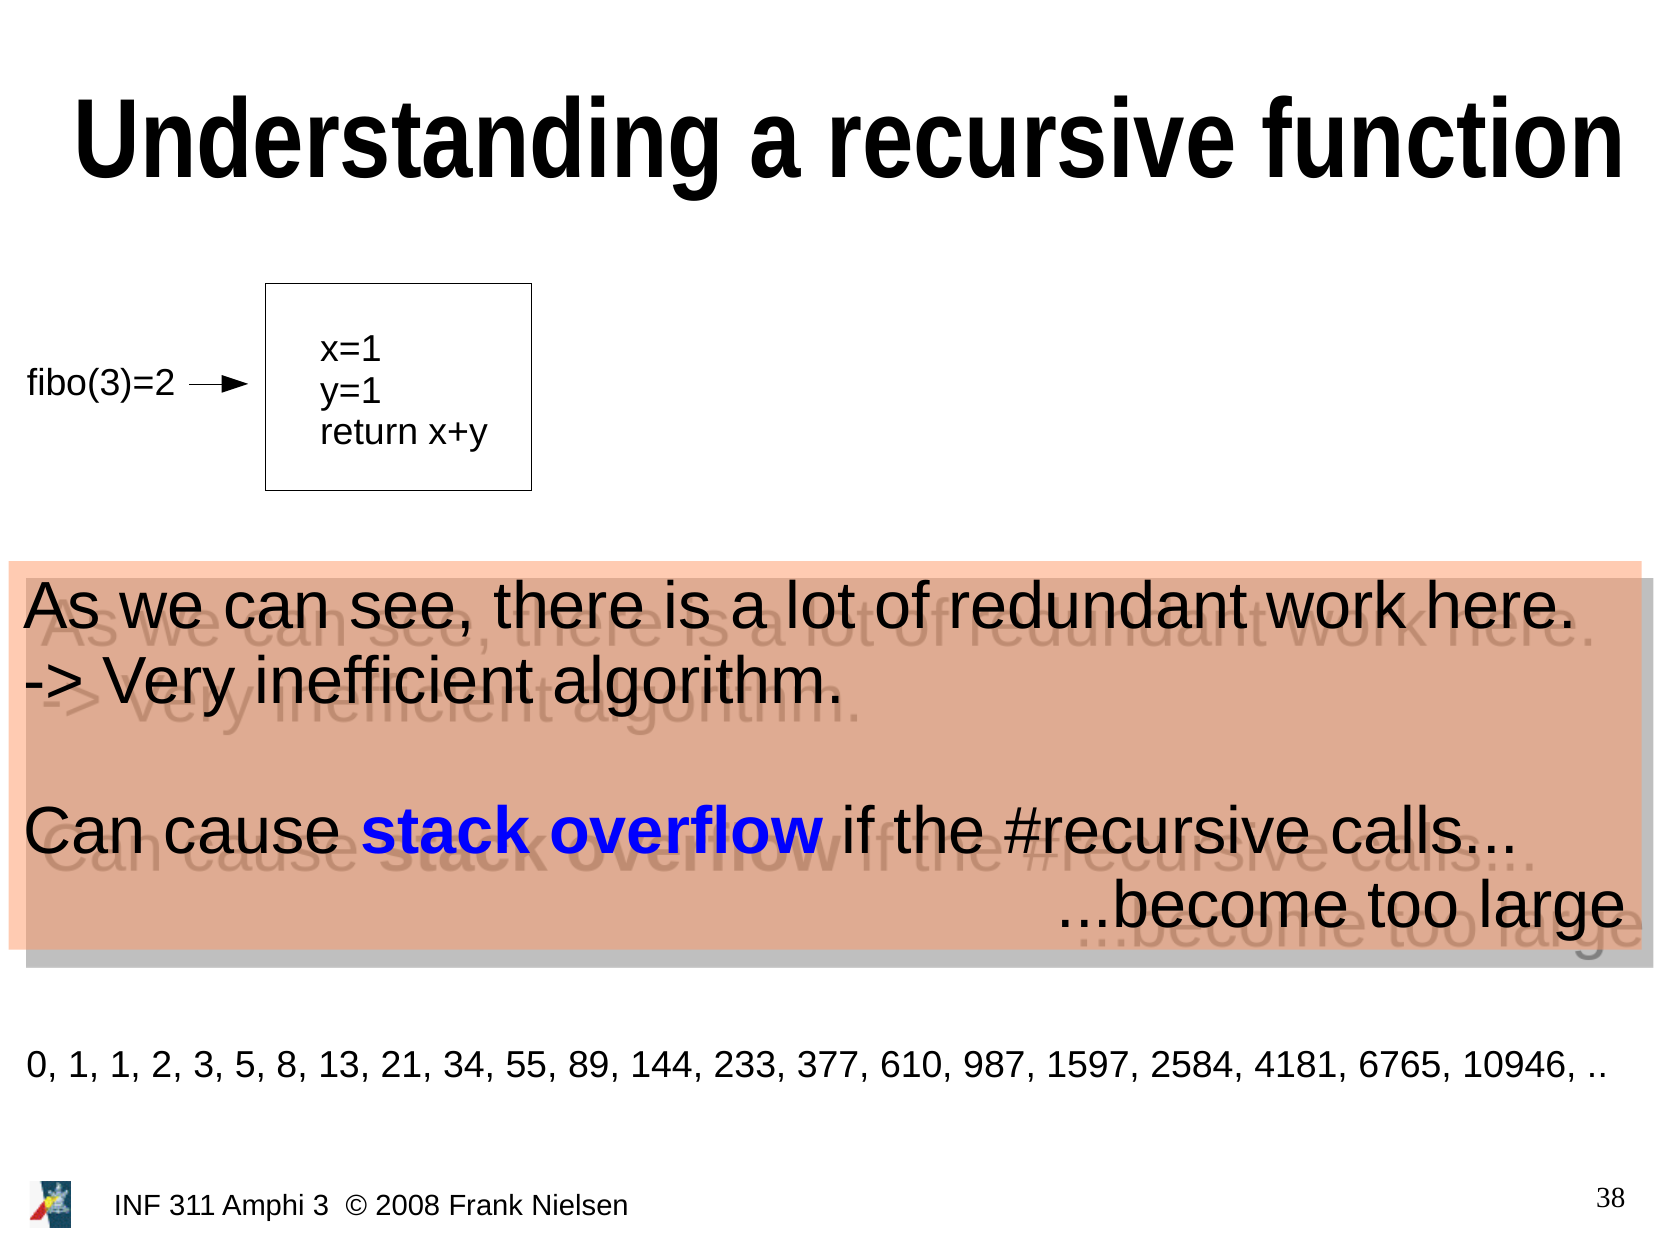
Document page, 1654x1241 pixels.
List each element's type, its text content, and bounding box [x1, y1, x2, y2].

text_box x=1 y=1 return x+y [305, 319, 503, 461]
picture [29, 1181, 71, 1228]
text_box 0, 1, 1, 2, 3, 5, 8, 13, 21, 34, 55, 89, 144, 233, 377, 610, 987, 1597, 2584, 4181, 6765, 10946, .. [11, 1035, 1625, 1093]
text_box Understanding a recursive function [59, 65, 1641, 209]
text_box fibo(3)=2 [12, 354, 191, 412]
text_box As we can see, there is a lot of redundant work here. -> Very inefficient algorithm. Can cause stack overflow if the #recursive calls... ...become too large [8, 561, 1642, 950]
